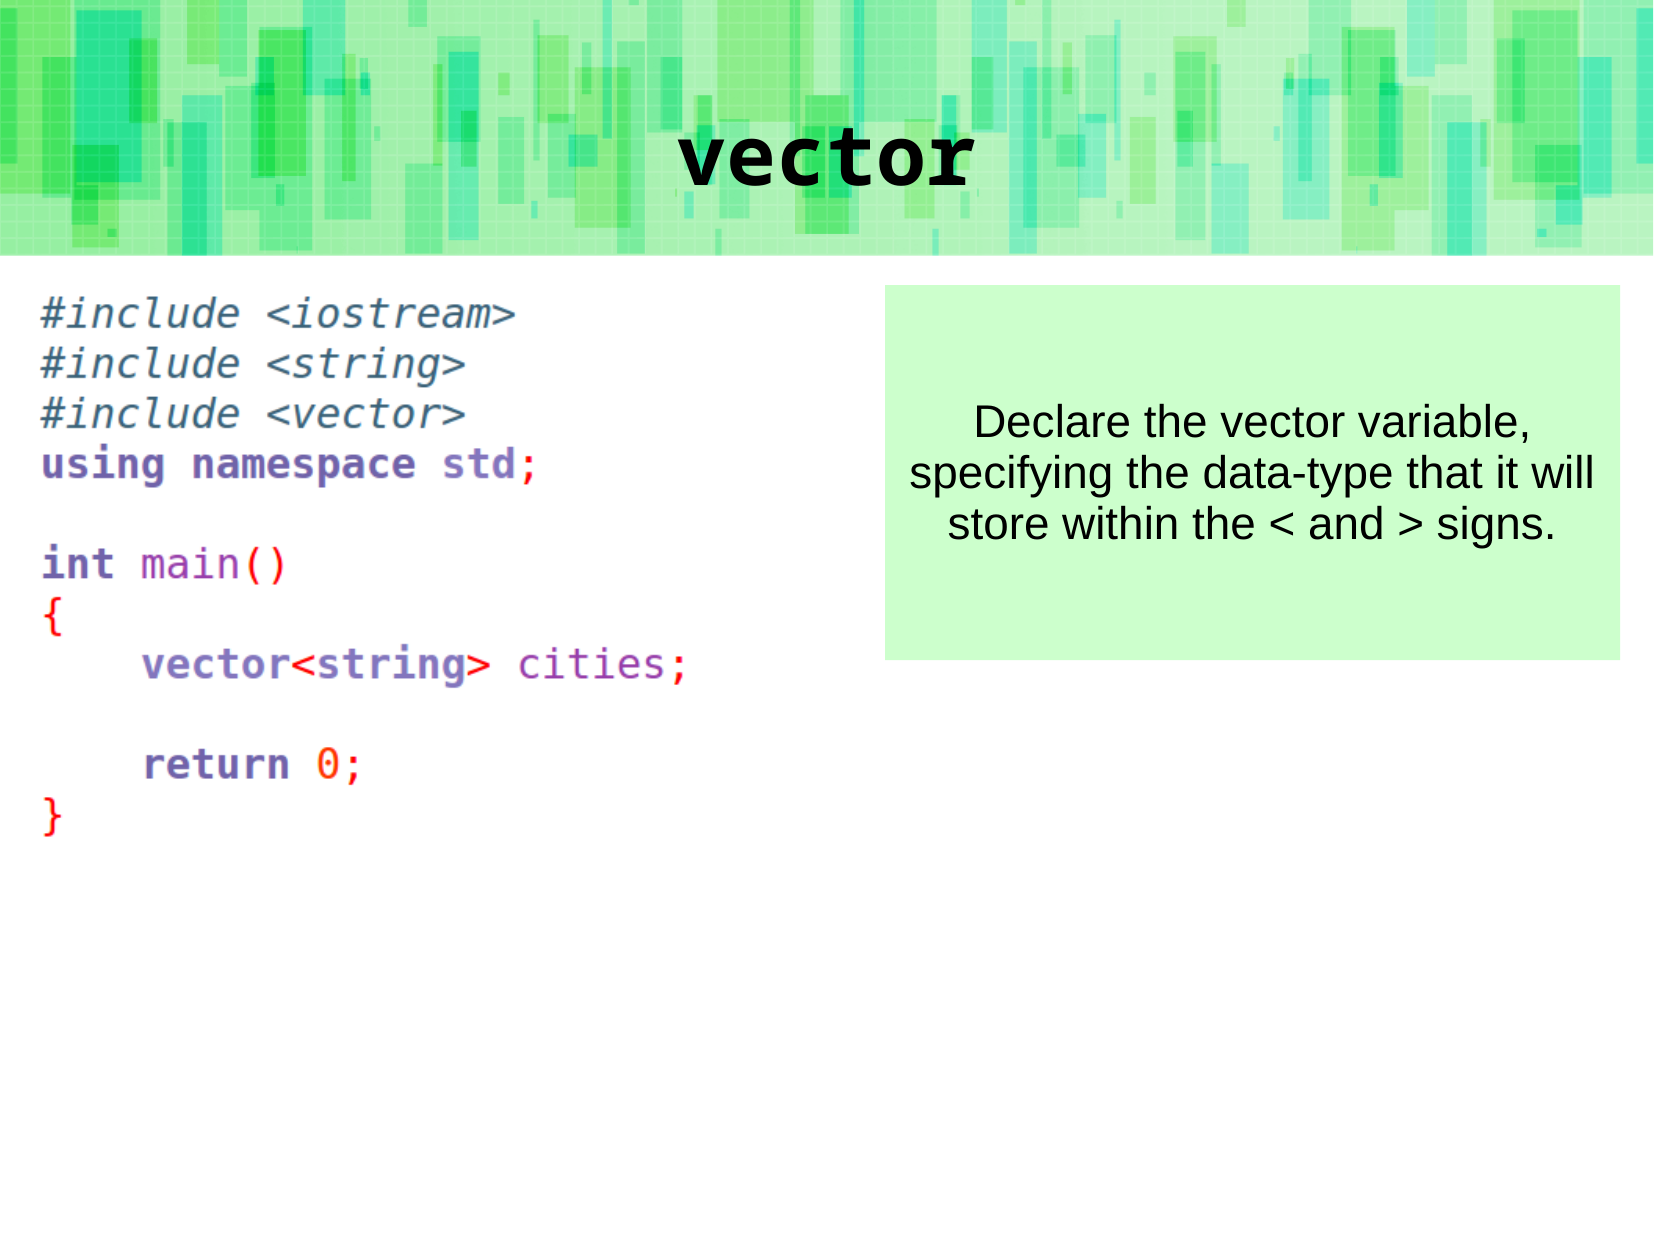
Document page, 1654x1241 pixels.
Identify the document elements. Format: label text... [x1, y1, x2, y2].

title vector [82, 49, 1571, 257]
text_box Declare the vector variable, specifying the data-type that it will store within the < and > signs. [885, 285, 1621, 661]
picture [0, 0, 1654, 1241]
